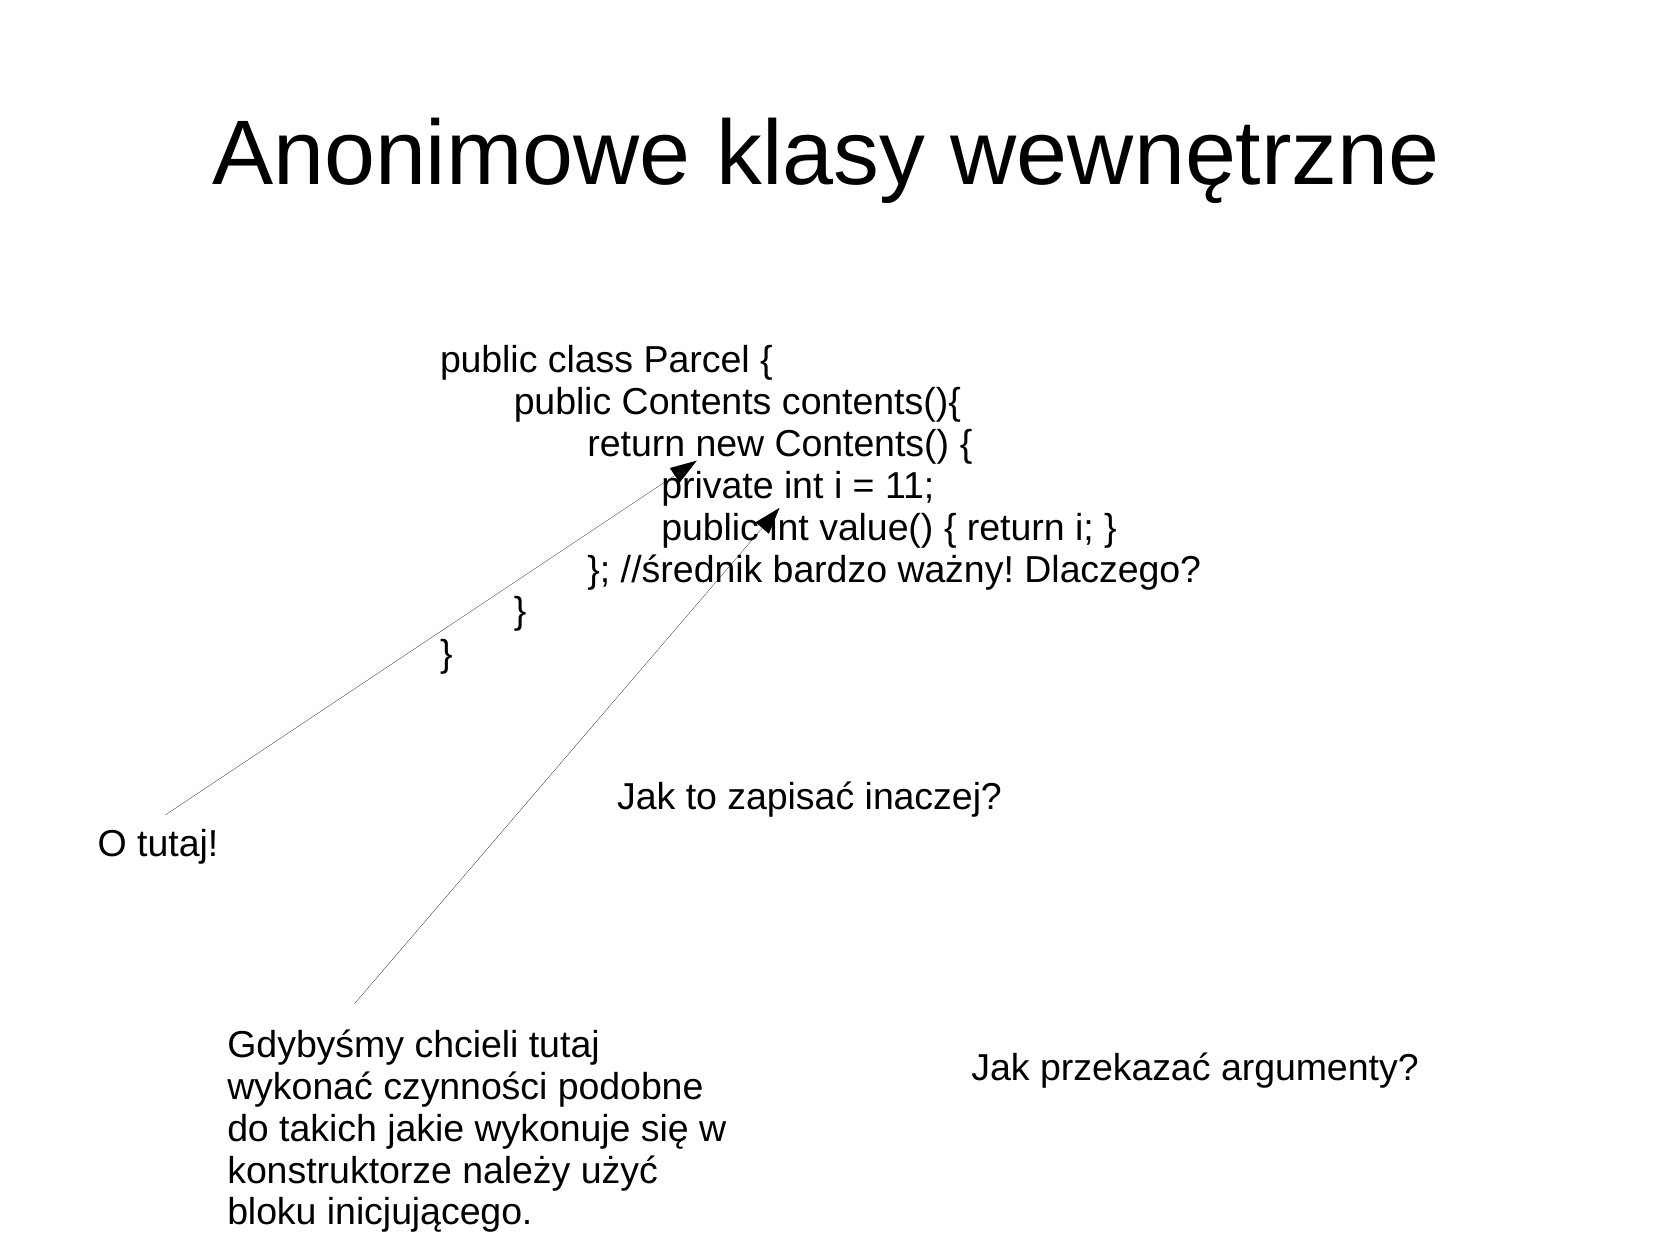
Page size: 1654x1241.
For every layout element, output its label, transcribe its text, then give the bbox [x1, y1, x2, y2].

title Anonimowe klasy wewnętrzne [82, 49, 1571, 257]
text_box O tutaj! [82, 814, 426, 872]
text_box Jak przekazać argumenty? [956, 1039, 1607, 1097]
text_box Gdybyśmy chcieli tutaj wykonać czynności podobne do takich jakie wykonuje się w konstruktorze należy użyć bloku inicjującego. [212, 1015, 768, 1241]
text_box public class Parcel { public Contents contents(){ return new Contents() { private int i = 11; public int value() { return i; } }; //średnik bardzo ważny! Dlaczego? } } [425, 330, 1347, 682]
text_box Jak to zapisać inaczej? [602, 767, 1323, 825]
